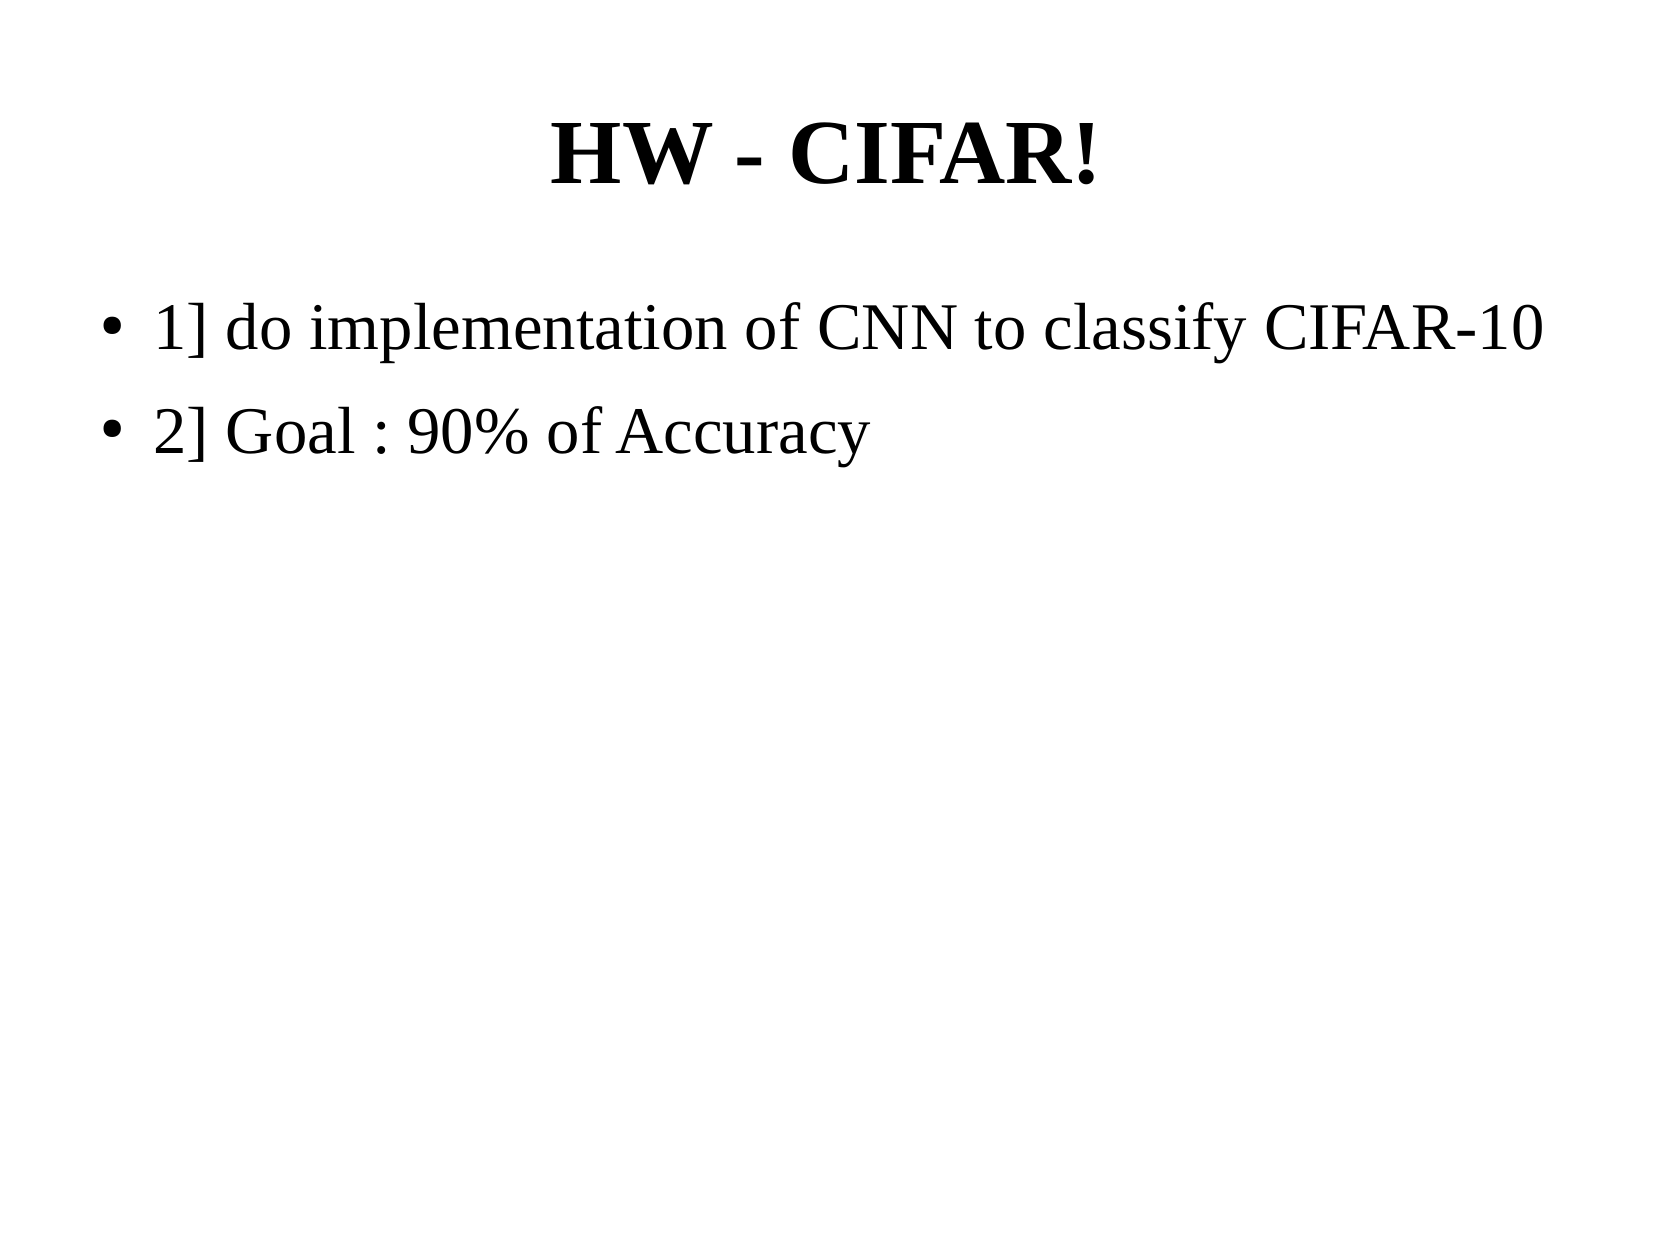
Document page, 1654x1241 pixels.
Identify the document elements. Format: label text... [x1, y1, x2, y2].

list 1] do implementation of CNN to classify CIFAR-10 2] Goal : 90% of Accuracy [82, 290, 1571, 1010]
title HW - CIFAR! [82, 49, 1571, 257]
